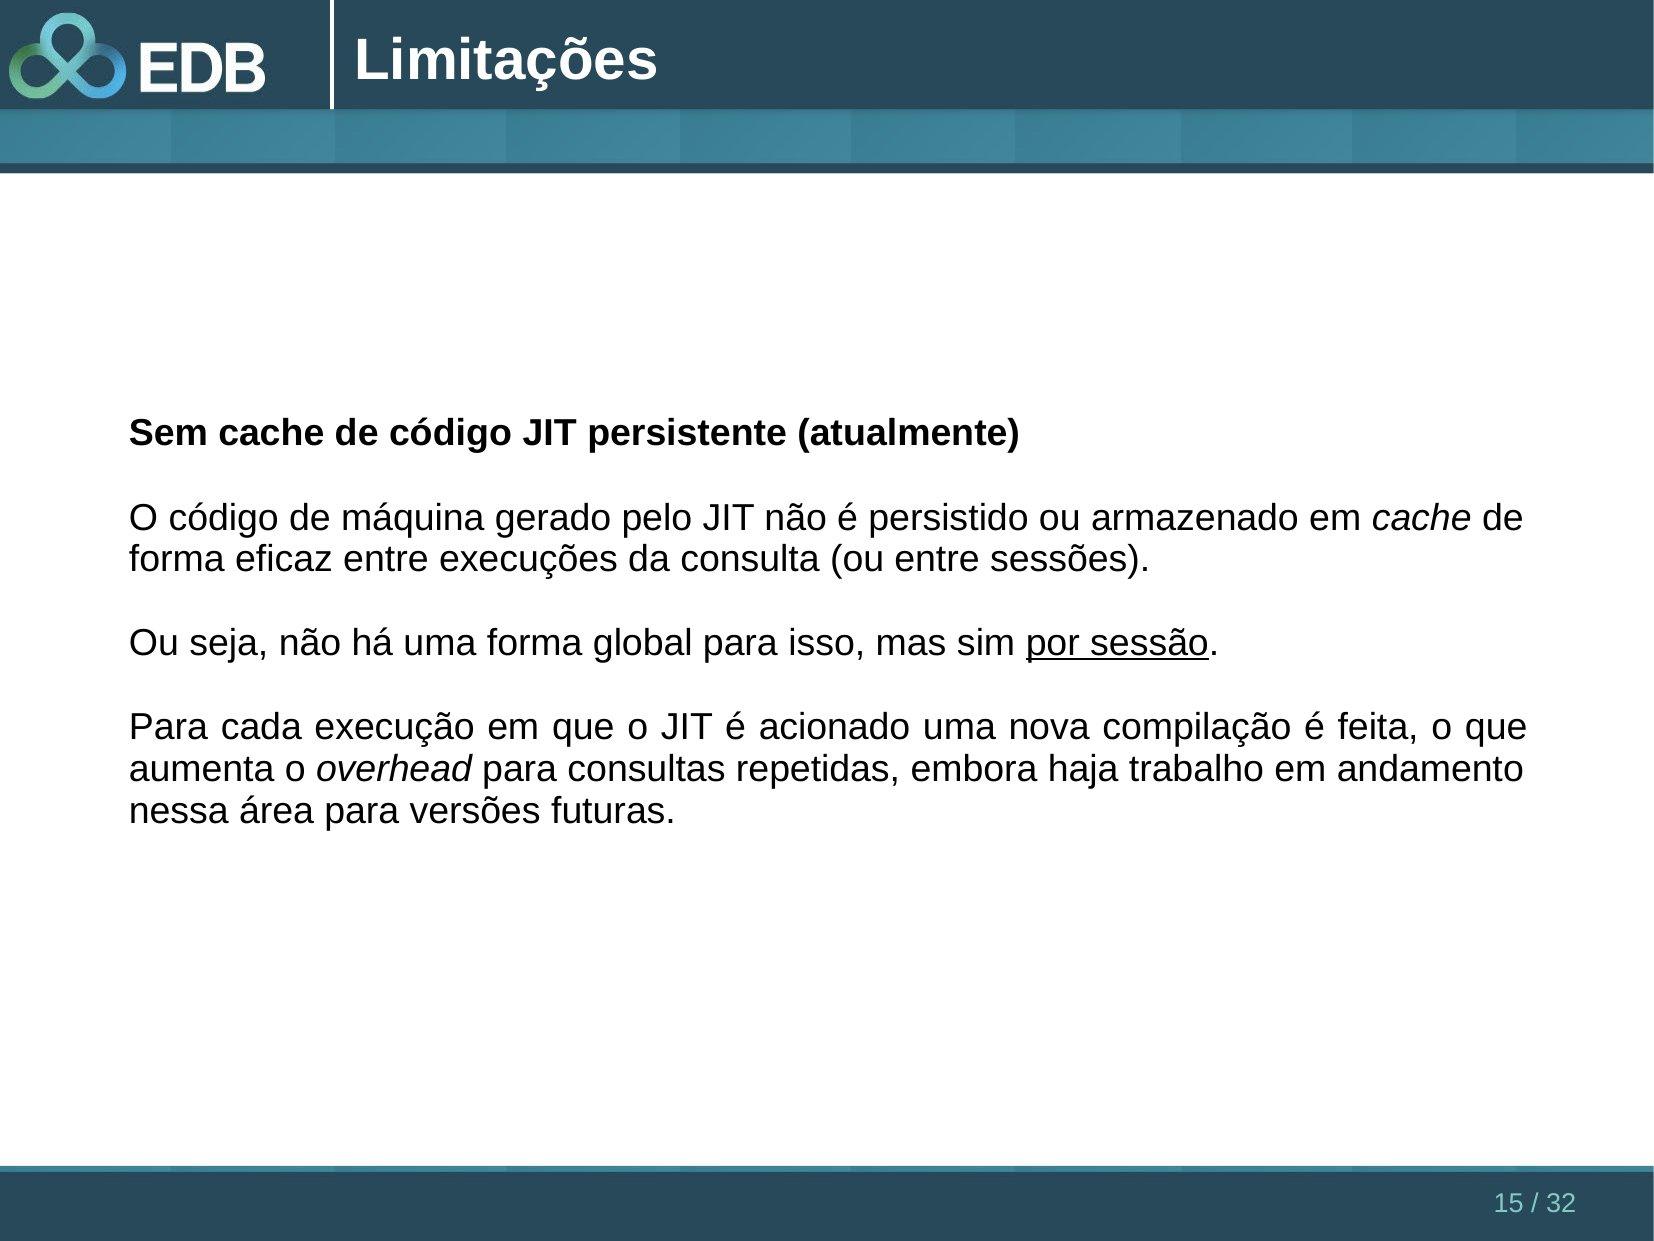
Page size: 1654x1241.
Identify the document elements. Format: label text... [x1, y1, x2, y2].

title Limitações [354, 26, 1595, 92]
picture [0, 0, 1654, 1241]
text_box Sem cache de código JIT persistente (atualmente) O código de máquina gerado pelo JIT não é persistido ou armazenado em cache de forma eficaz entre execuções da consulta (ou entre sessões). Ou seja, não há uma forma global para isso, mas sim por sessão. Para cada execução em que o JIT é acionado uma nova compilação é feita, o que aumenta o overhead para consultas repetidas, embora haja trabalho em andamento nessa área para versões futuras. [114, 404, 1543, 840]
